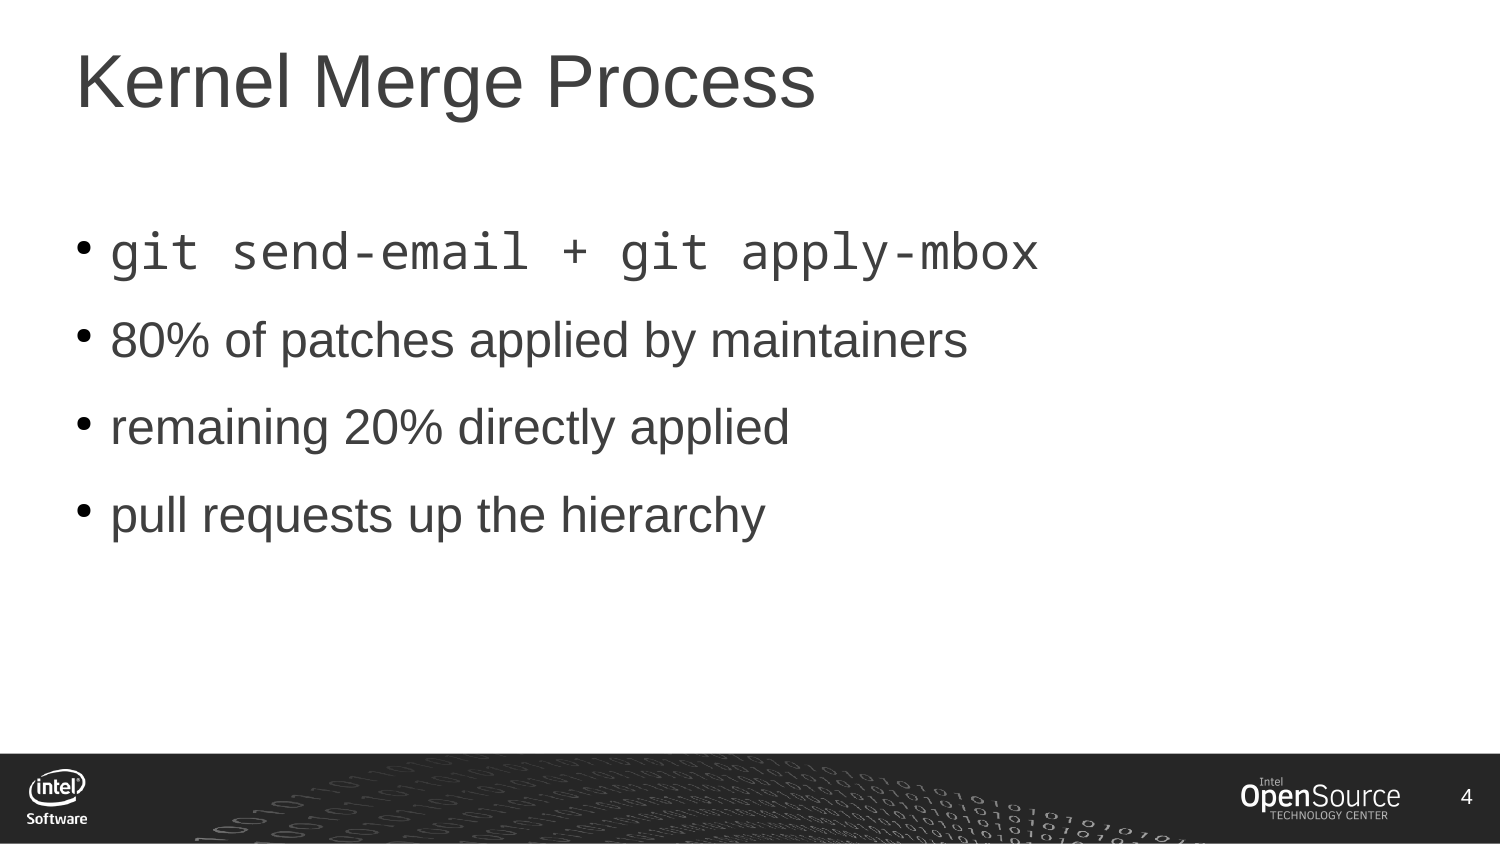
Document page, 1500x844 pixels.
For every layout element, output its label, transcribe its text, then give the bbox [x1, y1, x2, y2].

picture [1220, 757, 1418, 839]
list git send-email + git apply-mbox 80% of patches applied by maintainers remaining 20% directly applied pull requests up the hierarchy [75, 210, 1425, 731]
title Kernel Merge Process [75, 32, 1425, 185]
picture [27, 753, 87, 844]
